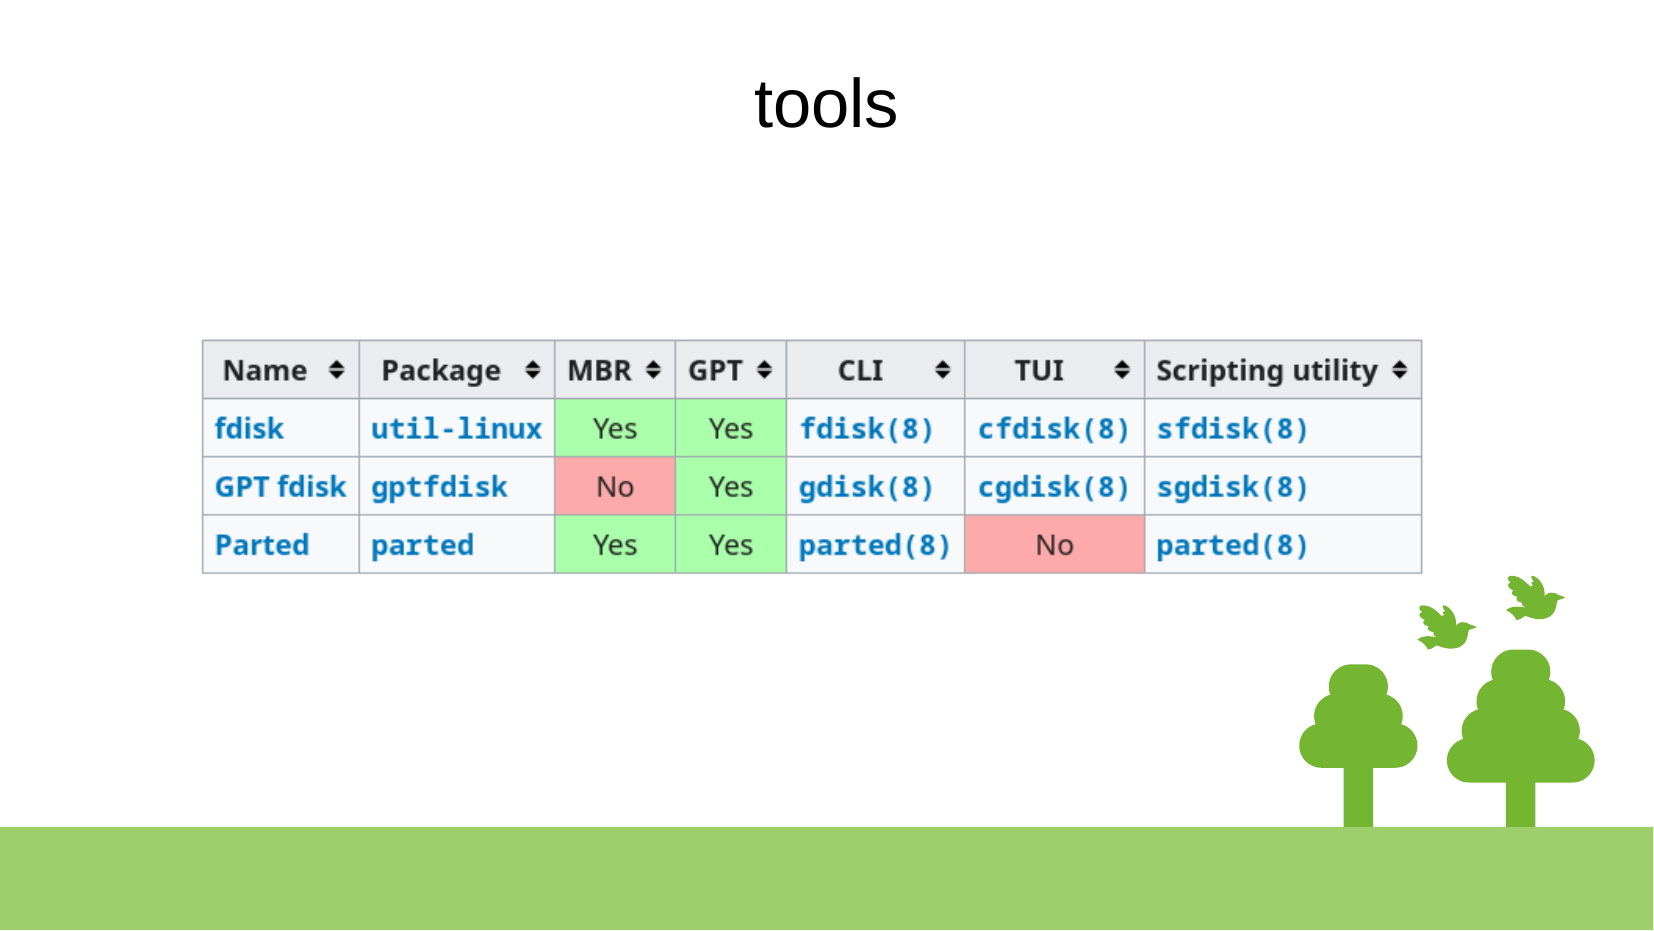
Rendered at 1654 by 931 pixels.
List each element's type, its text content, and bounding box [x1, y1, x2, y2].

picture [185, 332, 1465, 593]
title tools [88, 29, 1565, 178]
